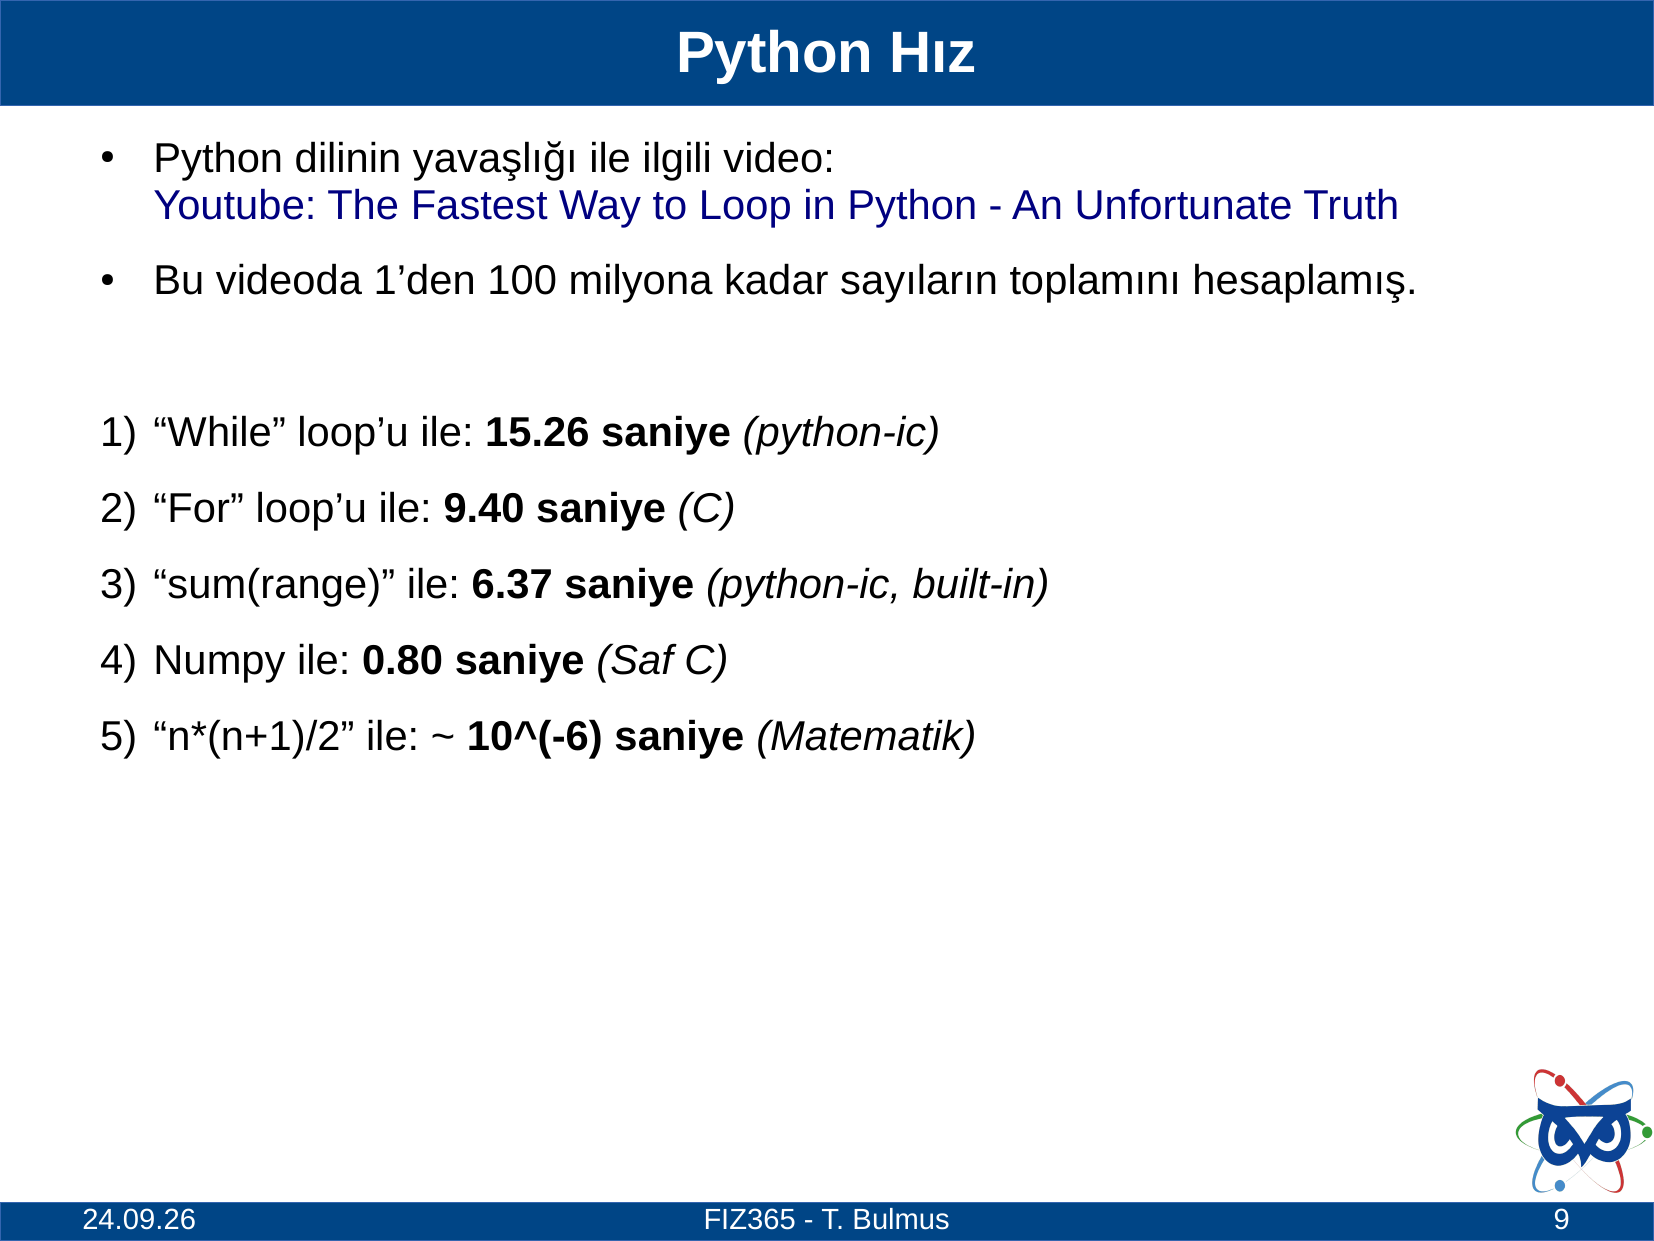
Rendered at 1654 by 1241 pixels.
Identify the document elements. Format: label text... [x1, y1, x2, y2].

list Python dilinin yavaşlığı ile ilgili video: Youtube: The Fastest Way to Loop in Python - An Unfortunate Truth Bu videoda 1’den 100 milyona kadar sayıların toplamını hesaplamış. “While” loop’u ile: 15.26 saniye (python-ic) “For” loop’u ile: 9.40 saniye (C) “sum(range)” ile: 6.37 saniye (python-ic, built-in) Numpy ile: 0.80 saniye (Saf C) “n*(n+1)/2” ile: ~ 10^(-6) saniye (Matematik) [82, 134, 1571, 855]
picture [1514, 1061, 1653, 1201]
title Python Hız [0, 0, 1653, 106]
